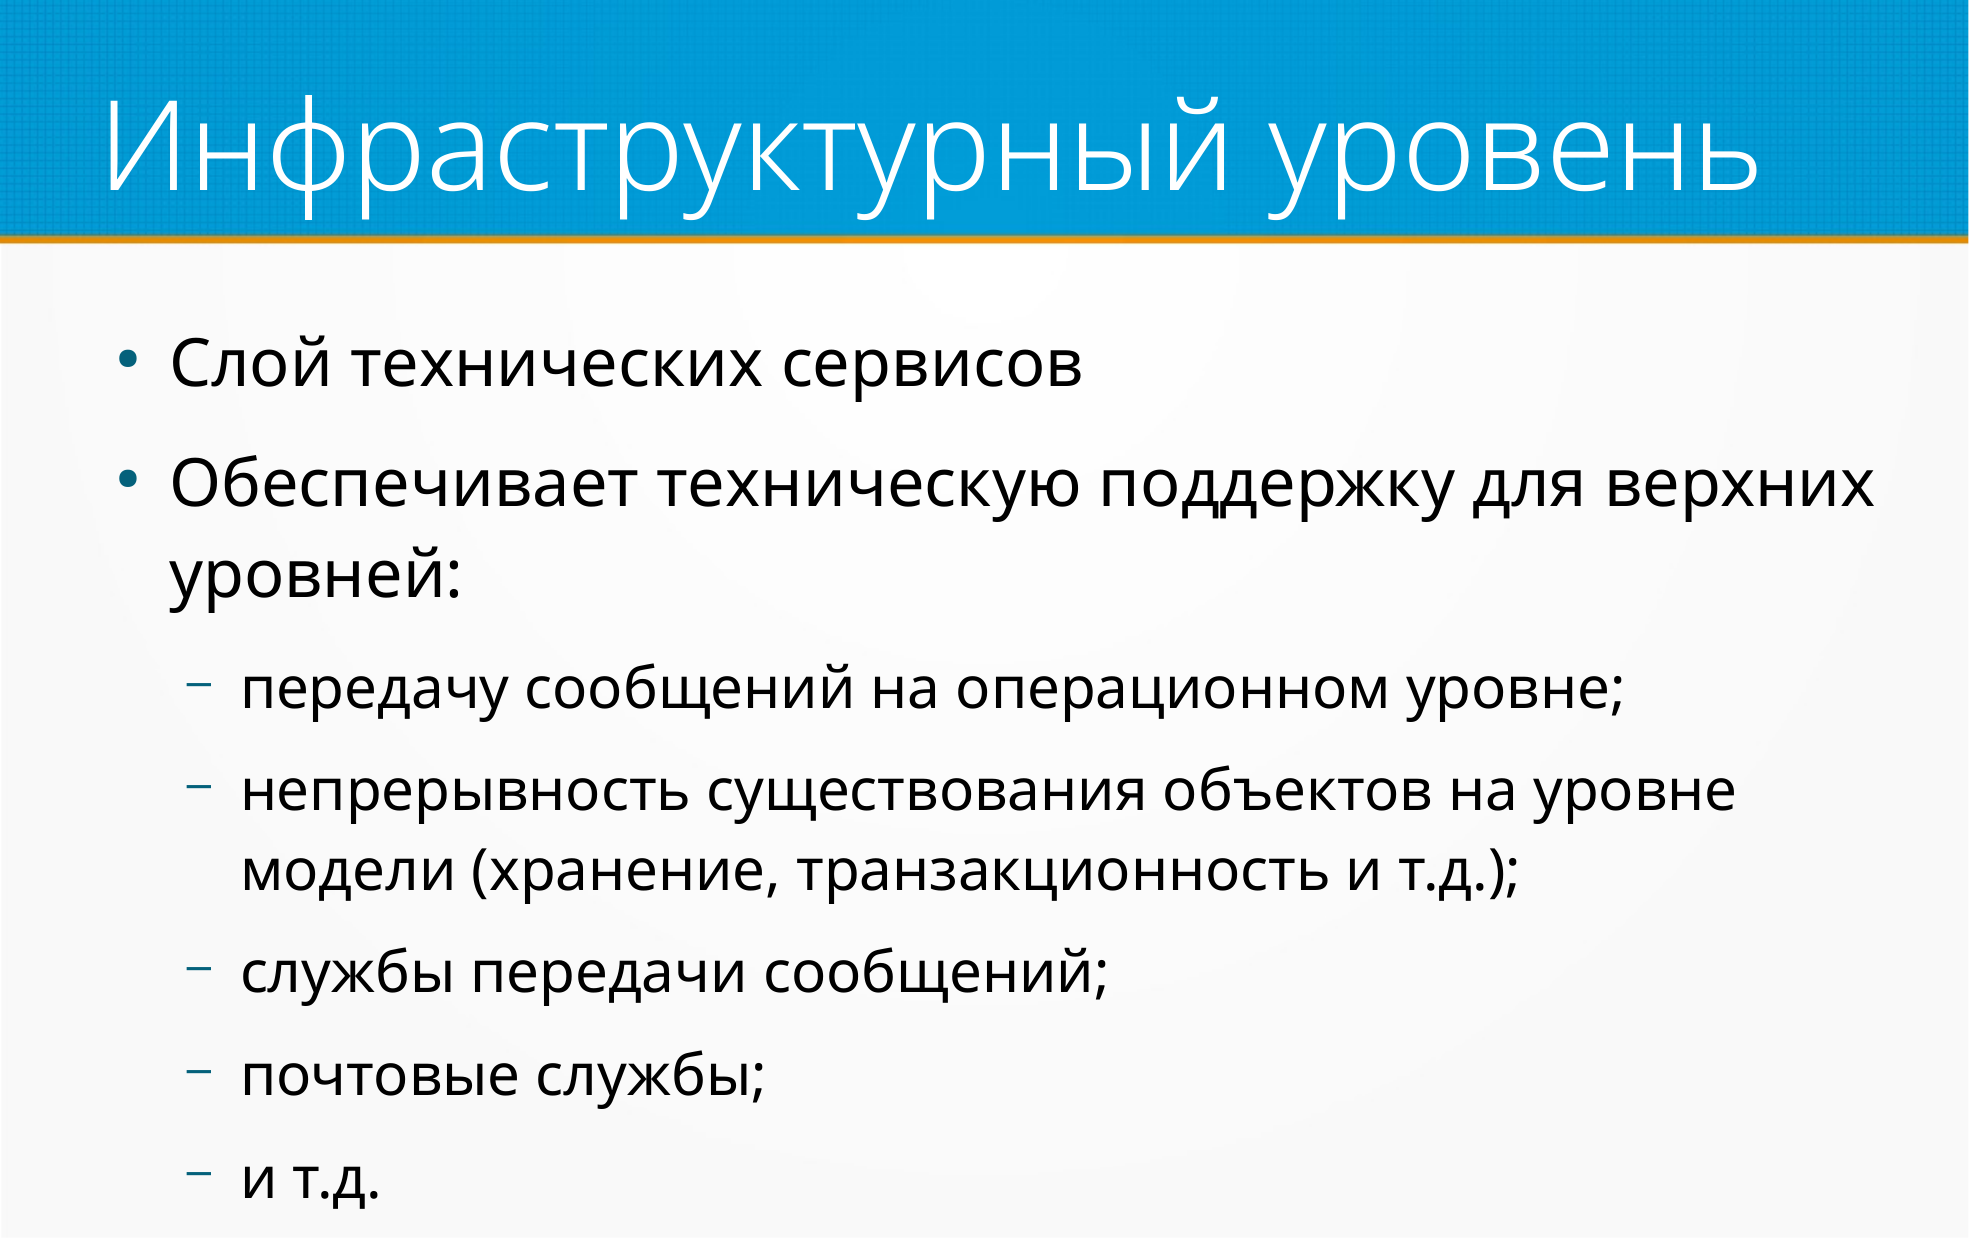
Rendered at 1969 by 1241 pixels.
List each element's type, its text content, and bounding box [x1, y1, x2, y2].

picture [0, 233, 1969, 1241]
list Слой технических сервисов Обеспечивает техническую поддержку для верхних уровней: передачу сообщений на операционном уровне; непрерывность существования объектов на уровне модели (хранение, транзакционность и т.д.); службы передачи сообщений; почтовые службы; и т.д. [98, 315, 1961, 1229]
title Инфраструктурный уровень [98, 19, 1870, 227]
